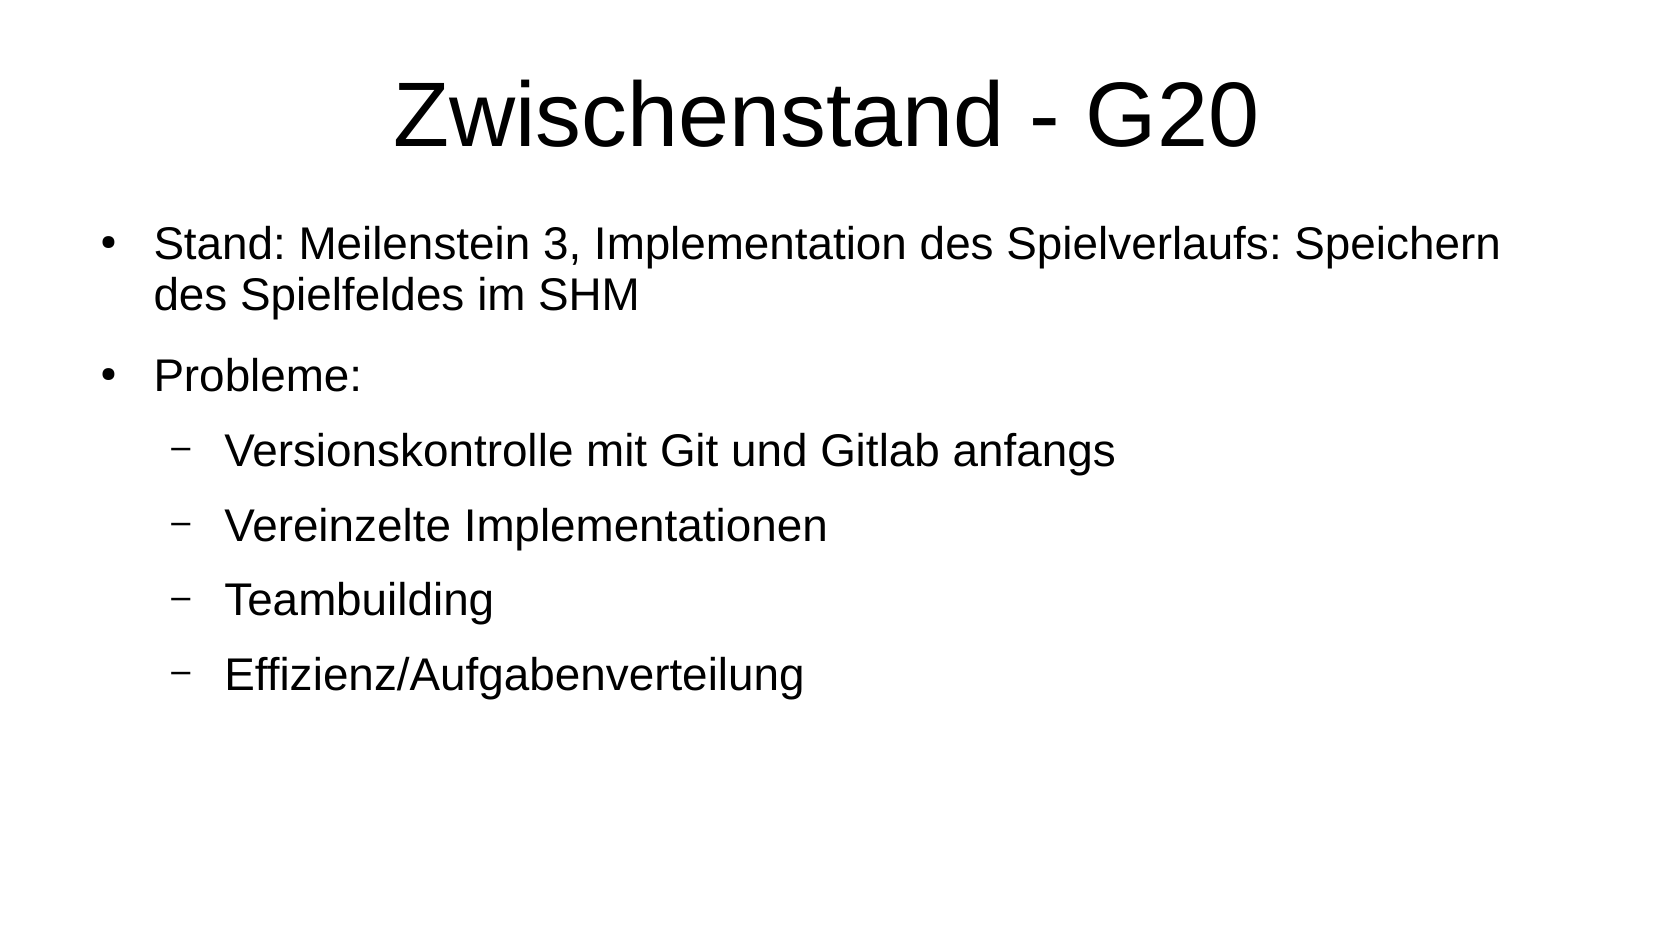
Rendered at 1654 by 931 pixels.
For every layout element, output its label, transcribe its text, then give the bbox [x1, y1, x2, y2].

title Zwischenstand - G20 [82, 37, 1571, 193]
list Stand: Meilenstein 3, Implementation des Spielverlaufs: Speichern des Spielfeldes im SHM Probleme: Versionskontrolle mit Git und Gitlab anfangs Vereinzelte Implementationen Teambuilding Effizienz/Aufgabenverteilung [82, 217, 1571, 758]
